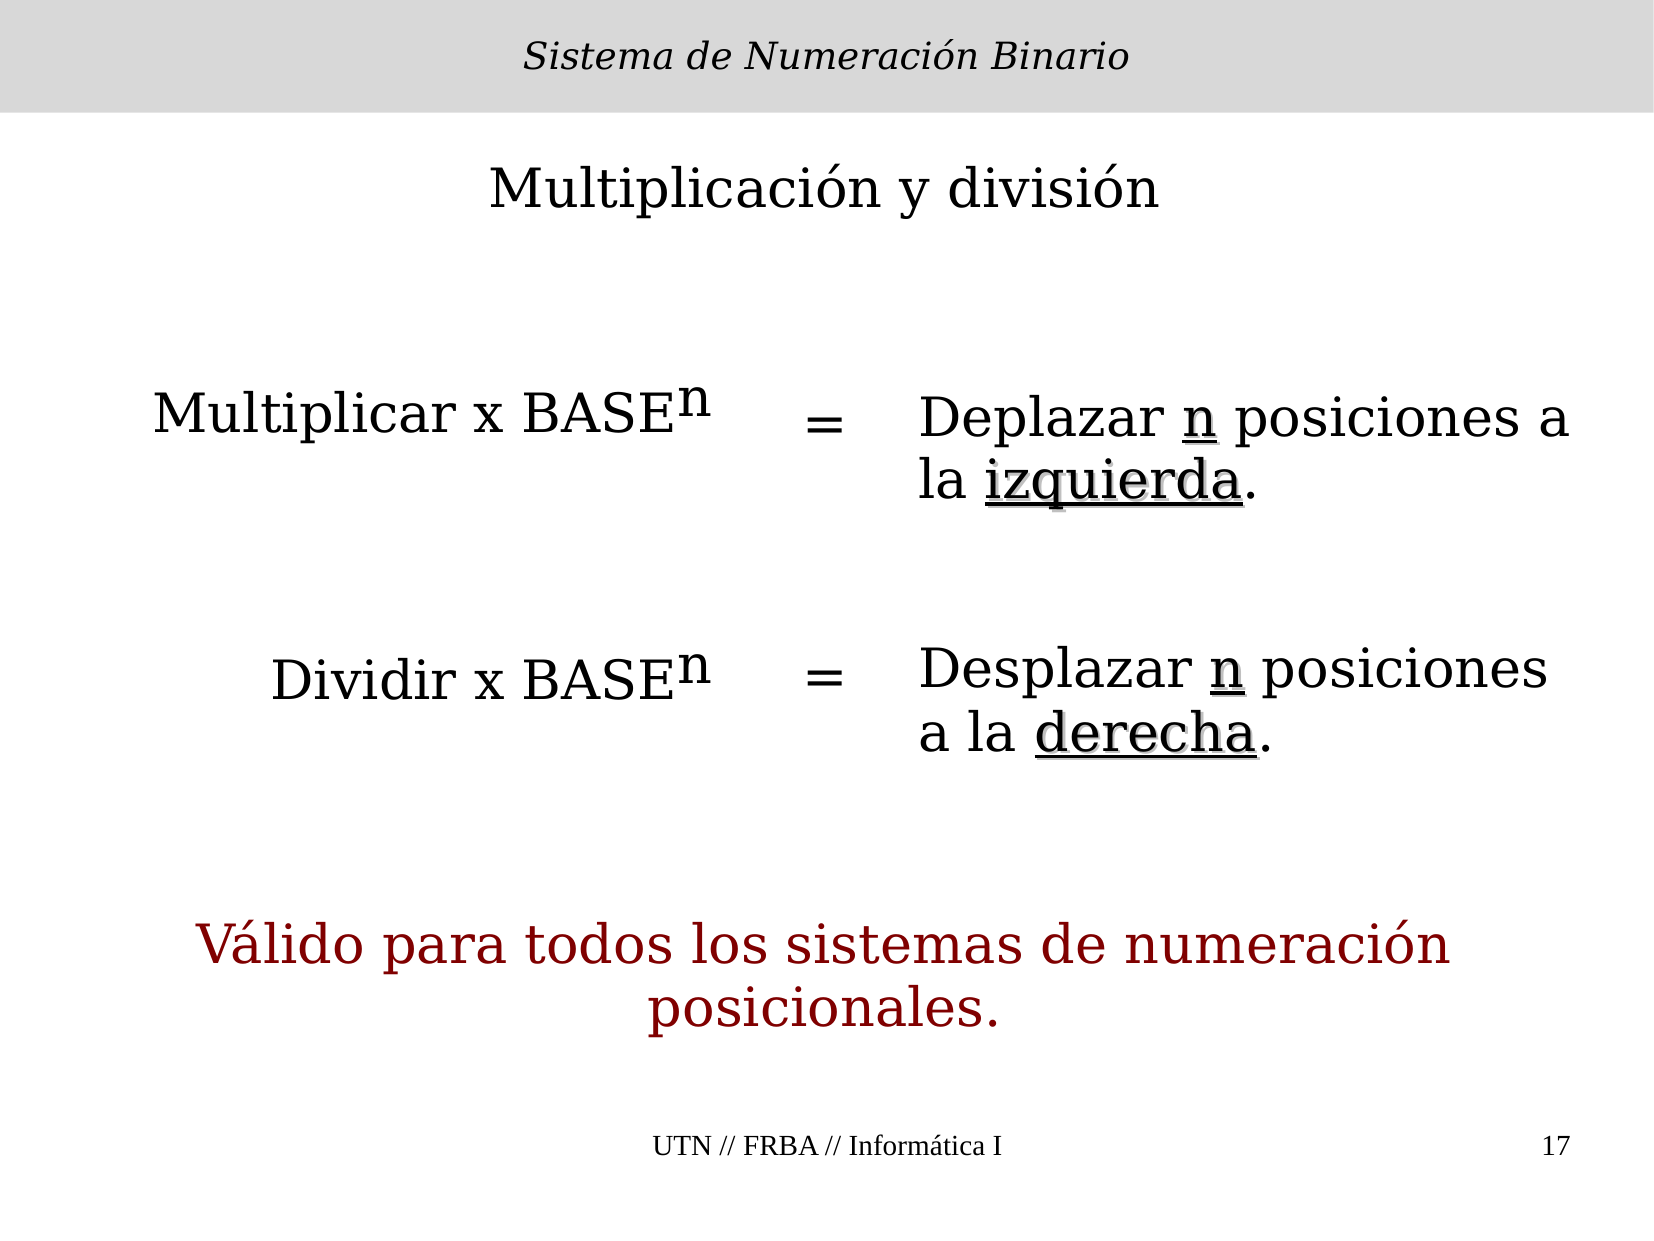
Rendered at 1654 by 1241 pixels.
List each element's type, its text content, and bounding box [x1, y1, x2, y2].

text_box Sistema de Numeración Binario [0, 0, 1654, 113]
text_box Válido para todos los sistemas de numeración posicionales. [37, 905, 1613, 1241]
text_box Deplazar n posiciones a la izquierda. Desplazar n posiciones a la derecha. [903, 378, 1605, 772]
text_box Multiplicar x BASEn Dividir x BASEn [26, 359, 728, 720]
text_box = = [785, 385, 867, 716]
text_box Multiplicación y división [37, 150, 1613, 239]
